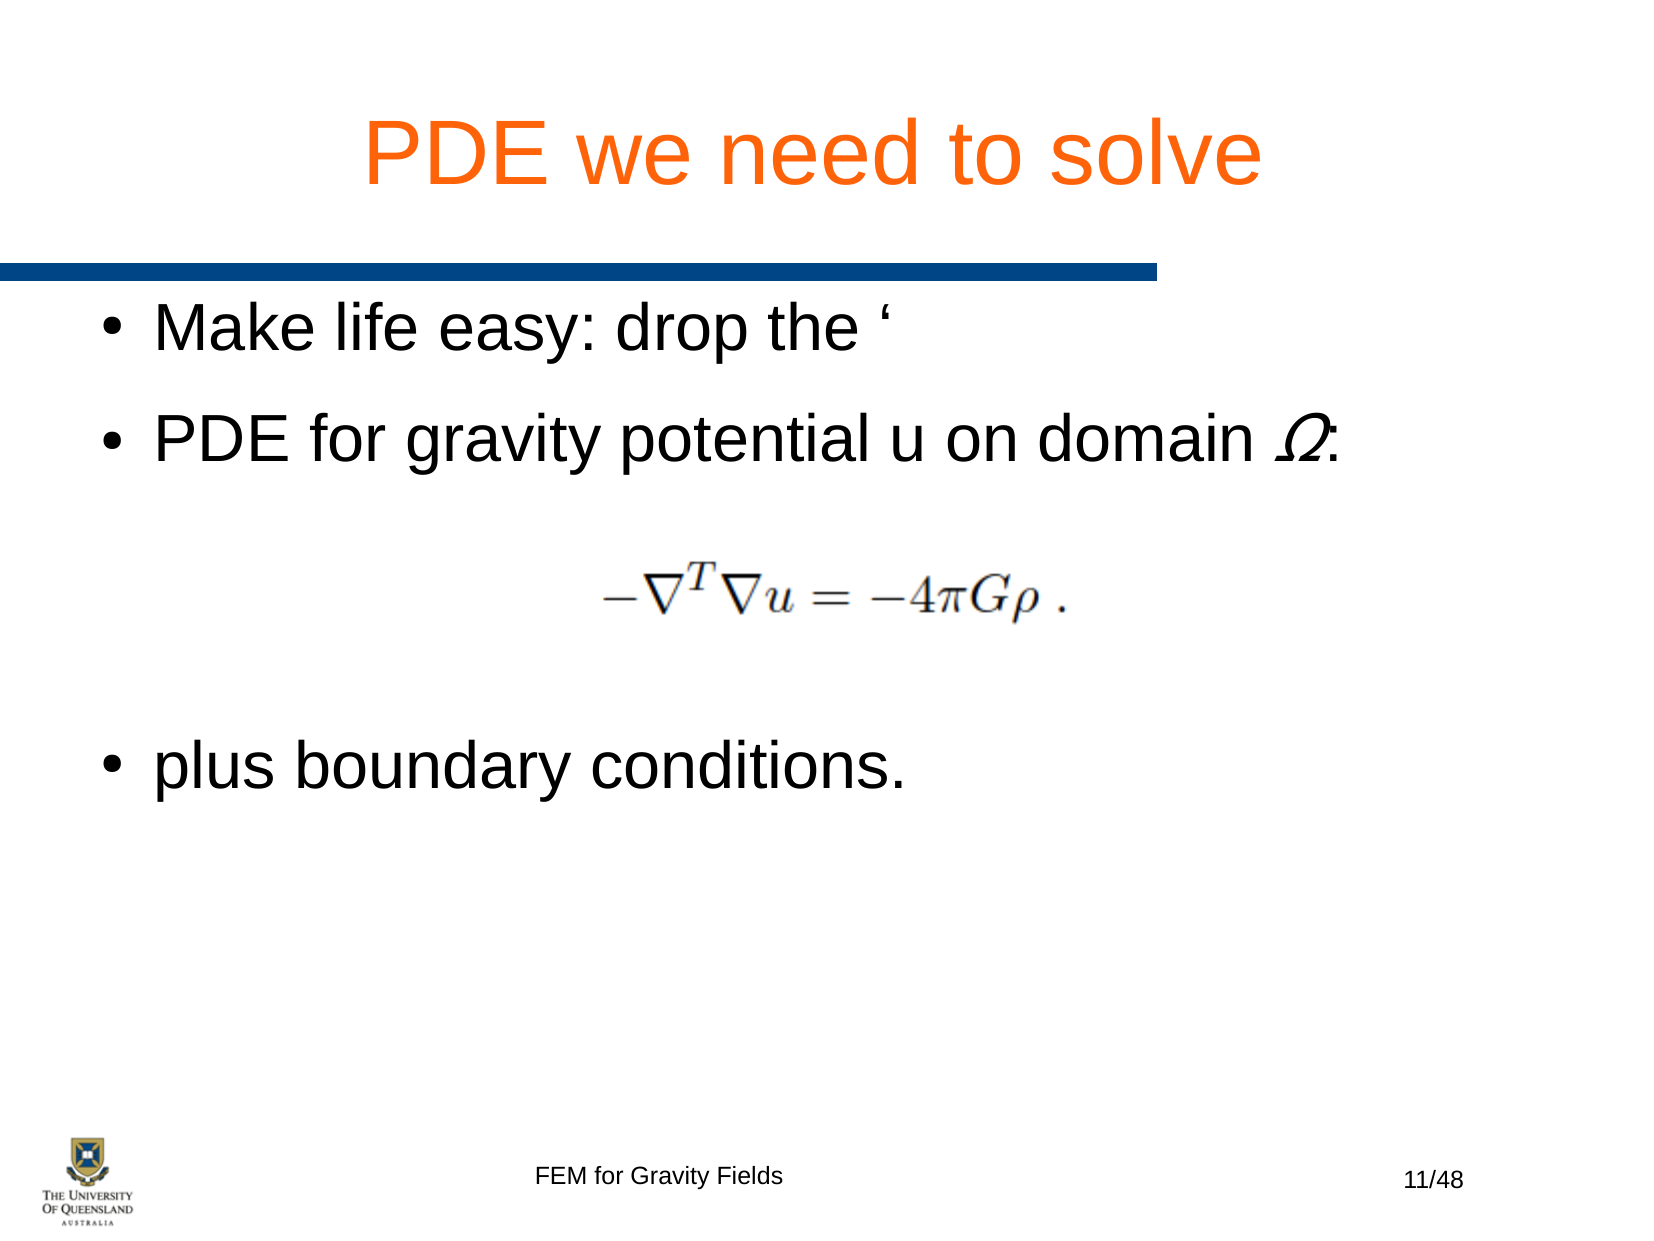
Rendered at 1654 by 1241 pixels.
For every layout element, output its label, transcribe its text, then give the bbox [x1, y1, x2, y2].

picture [548, 524, 1135, 655]
picture [35, 1133, 142, 1235]
list Make life easy: drop the ‘ PDE for gravity potential u on domain Ω: plus boundary conditions. [82, 290, 1571, 1010]
title PDE we need to solve [82, 49, 1571, 257]
